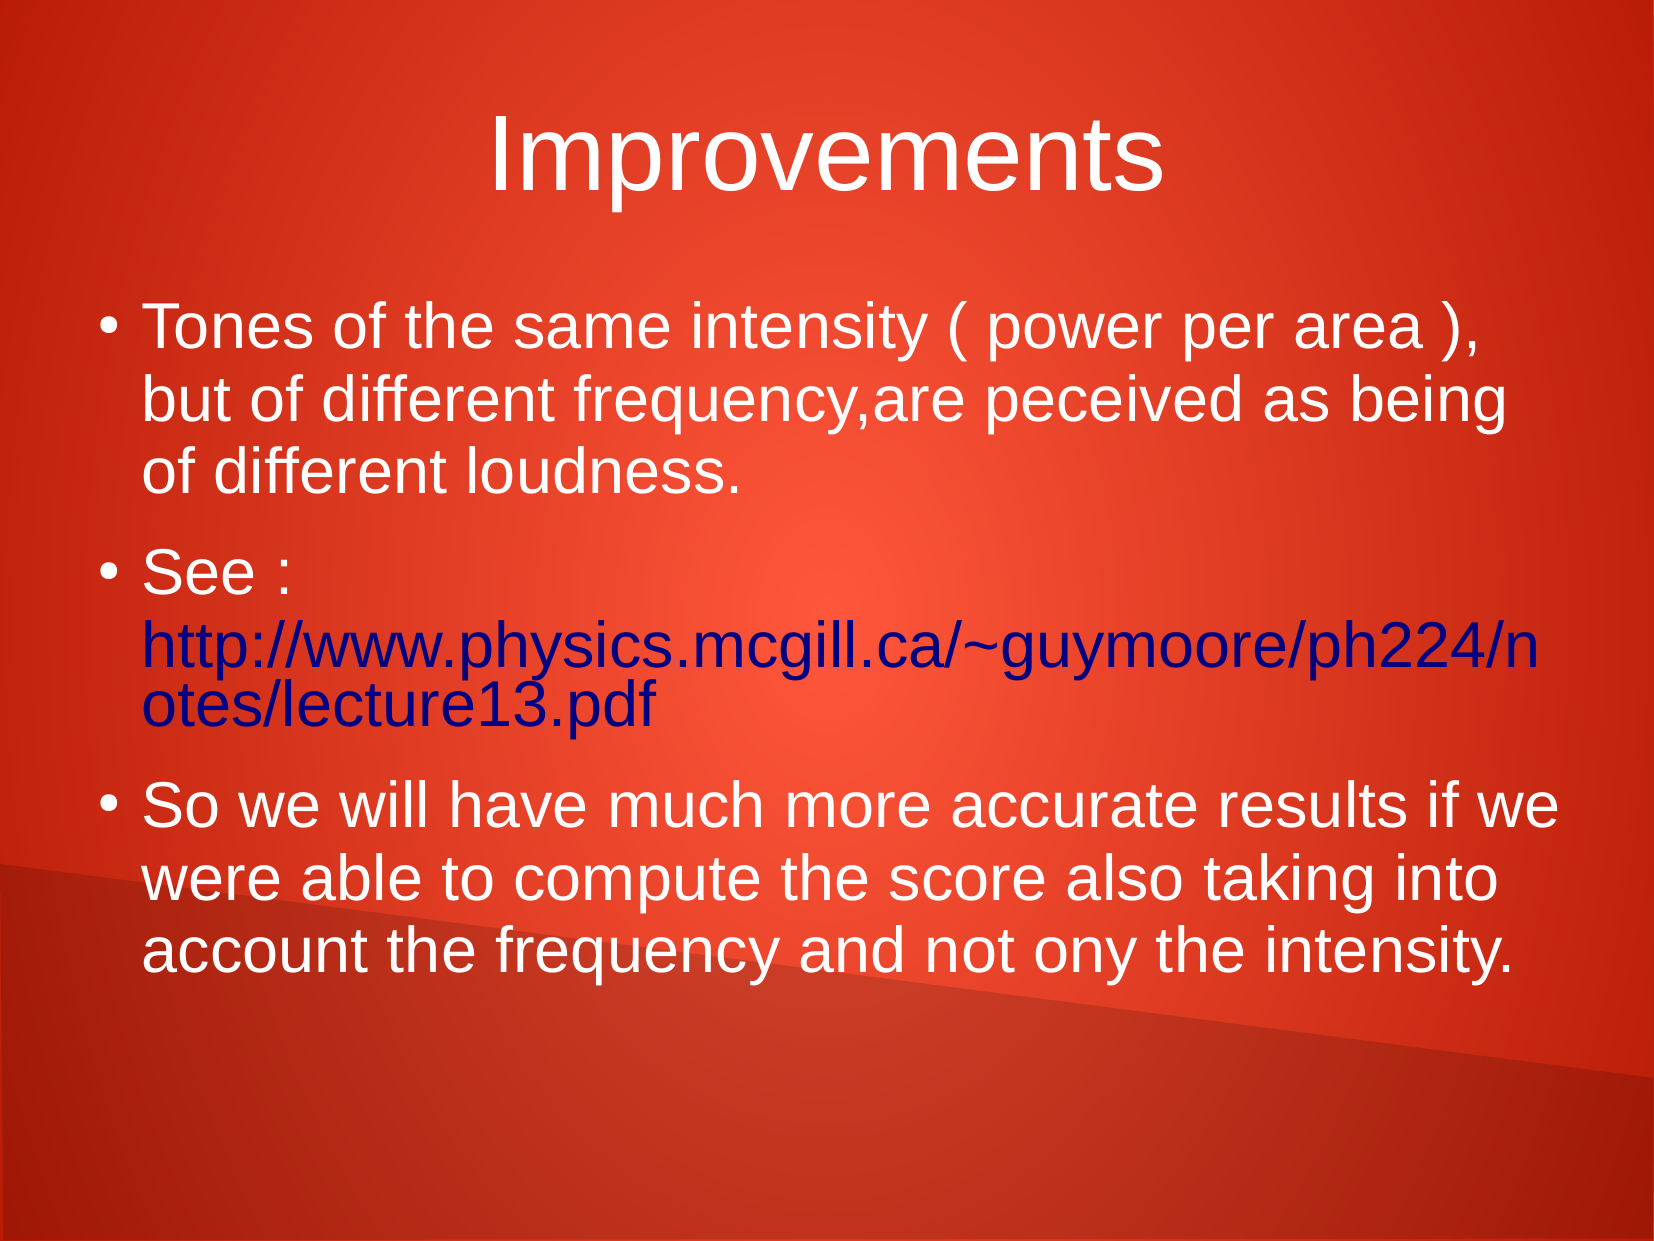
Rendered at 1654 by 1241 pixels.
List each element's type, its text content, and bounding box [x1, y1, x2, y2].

title Improvements [82, 49, 1571, 257]
list Tones of the same intensity ( power per area ), but of different frequency,are peceived as being of different loudness. See : http://www.physics.mcgill.ca/~guymoore/ph224/notes/lecture13.pdf So we will have much more accurate results if we were able to compute the score also taking into account the frequency and not ony the intensity. [82, 290, 1571, 1010]
